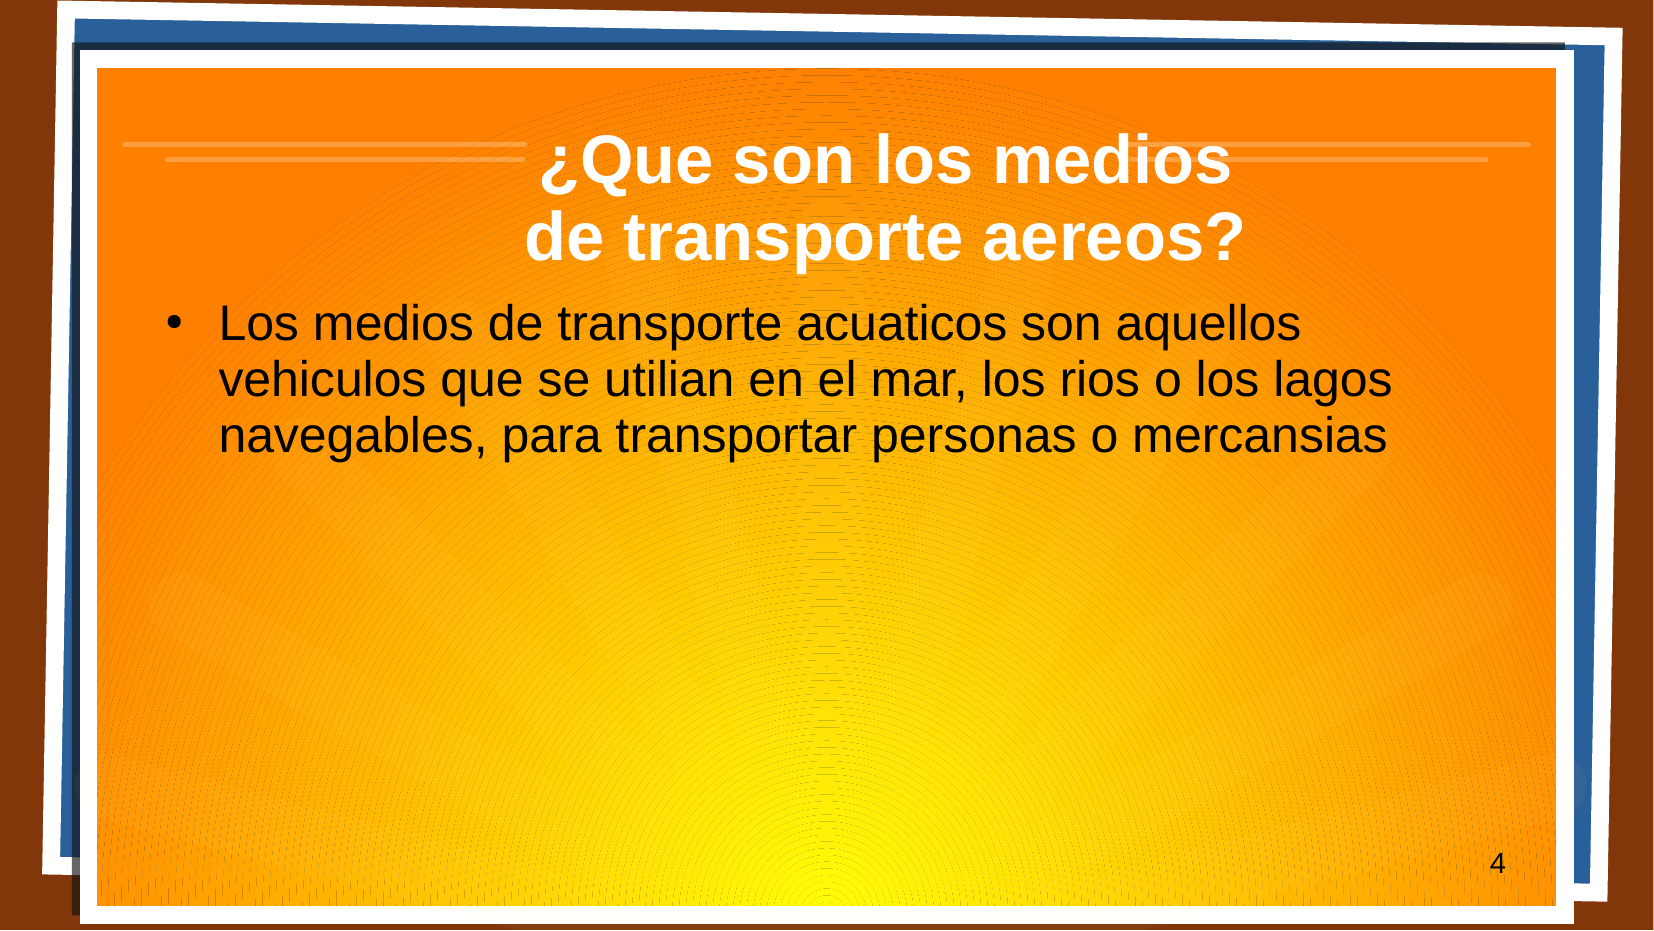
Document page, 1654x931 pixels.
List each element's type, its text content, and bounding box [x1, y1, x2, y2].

title ¿Que son los medios de transporte aereos? [501, 59, 1270, 295]
list Los medios de transporte acuaticos son aquellos vehiculos que se utilian en el mar, los rios o los lagos navegables, para transportar personas o mercansias [147, 295, 1506, 886]
